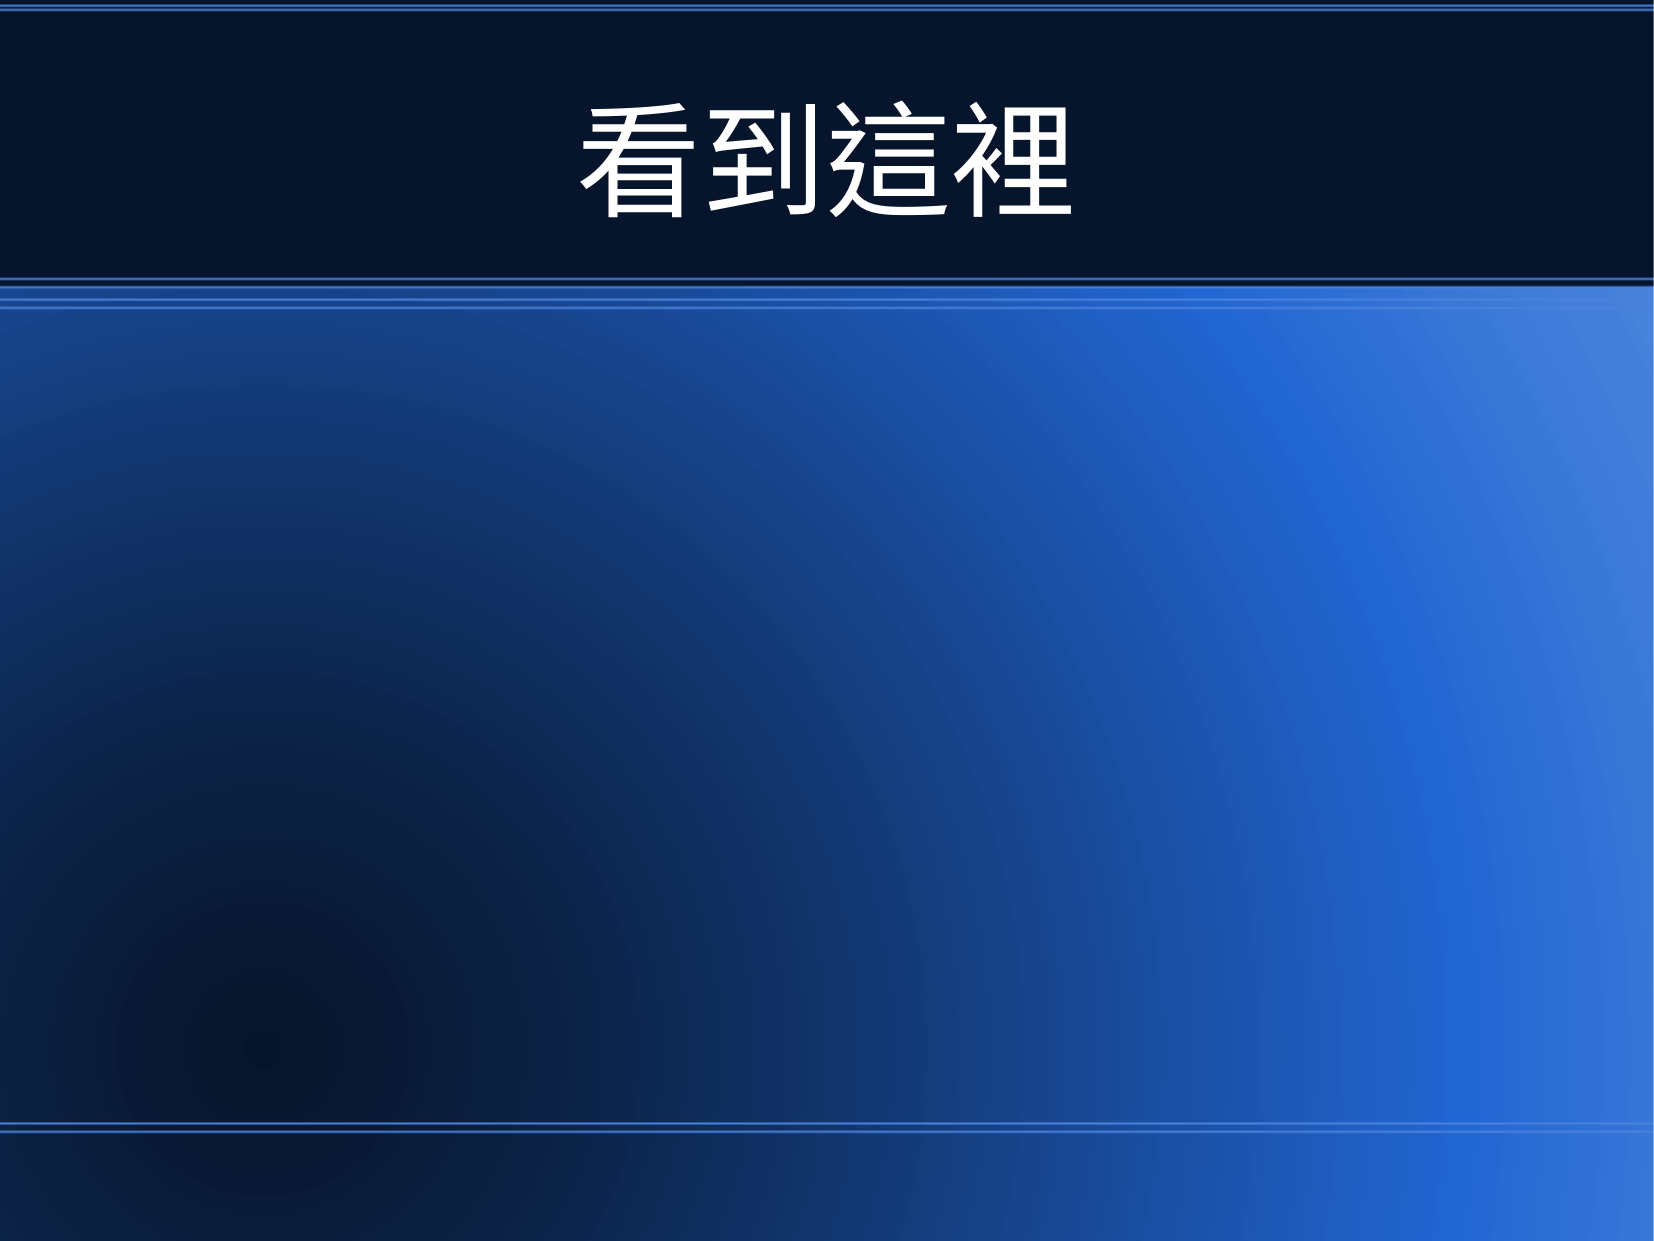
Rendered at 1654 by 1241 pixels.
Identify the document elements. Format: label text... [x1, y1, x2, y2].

title 看到這裡 [82, 49, 1571, 257]
picture [0, 0, 1654, 1241]
